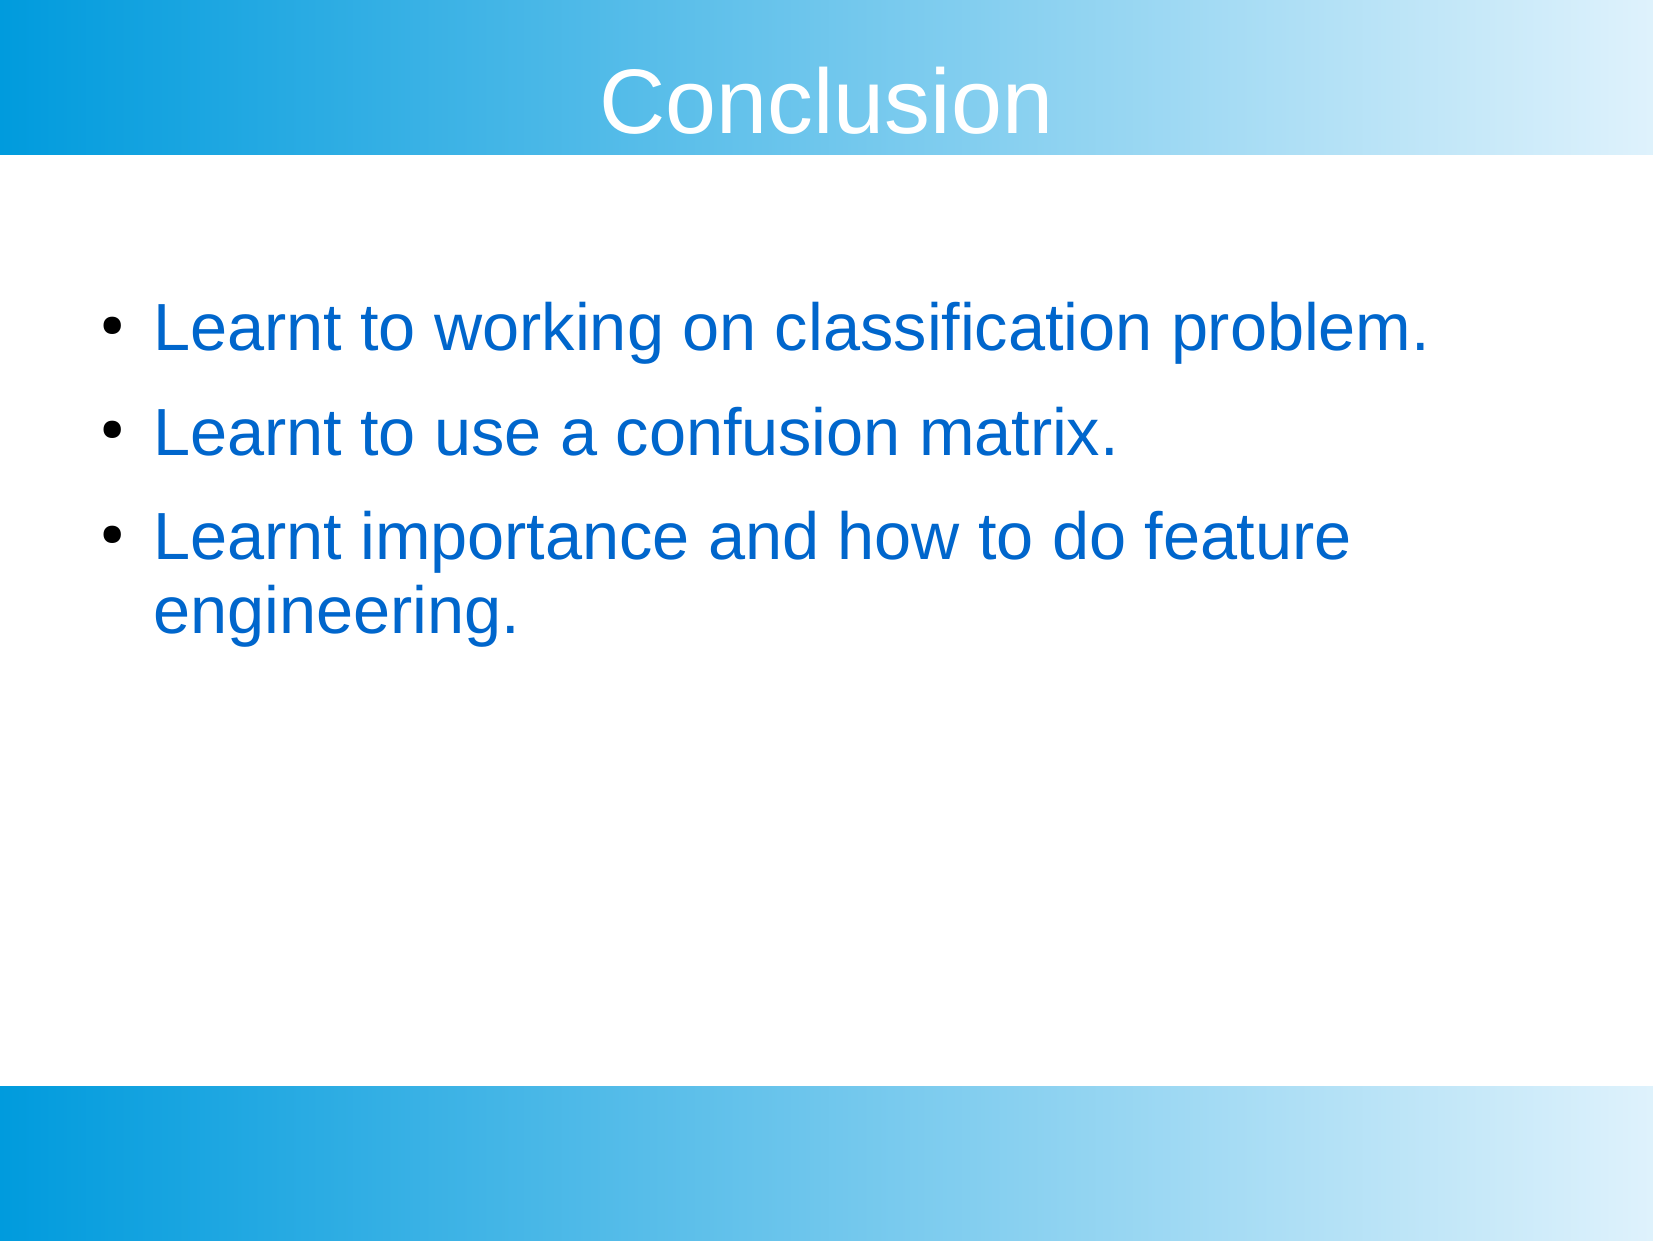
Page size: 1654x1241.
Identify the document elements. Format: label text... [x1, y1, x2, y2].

title Conclusion [82, 49, 1571, 155]
list Learnt to working on classification problem. Learnt to use a confusion matrix. Learnt importance and how to do feature engineering. [82, 290, 1571, 1010]
